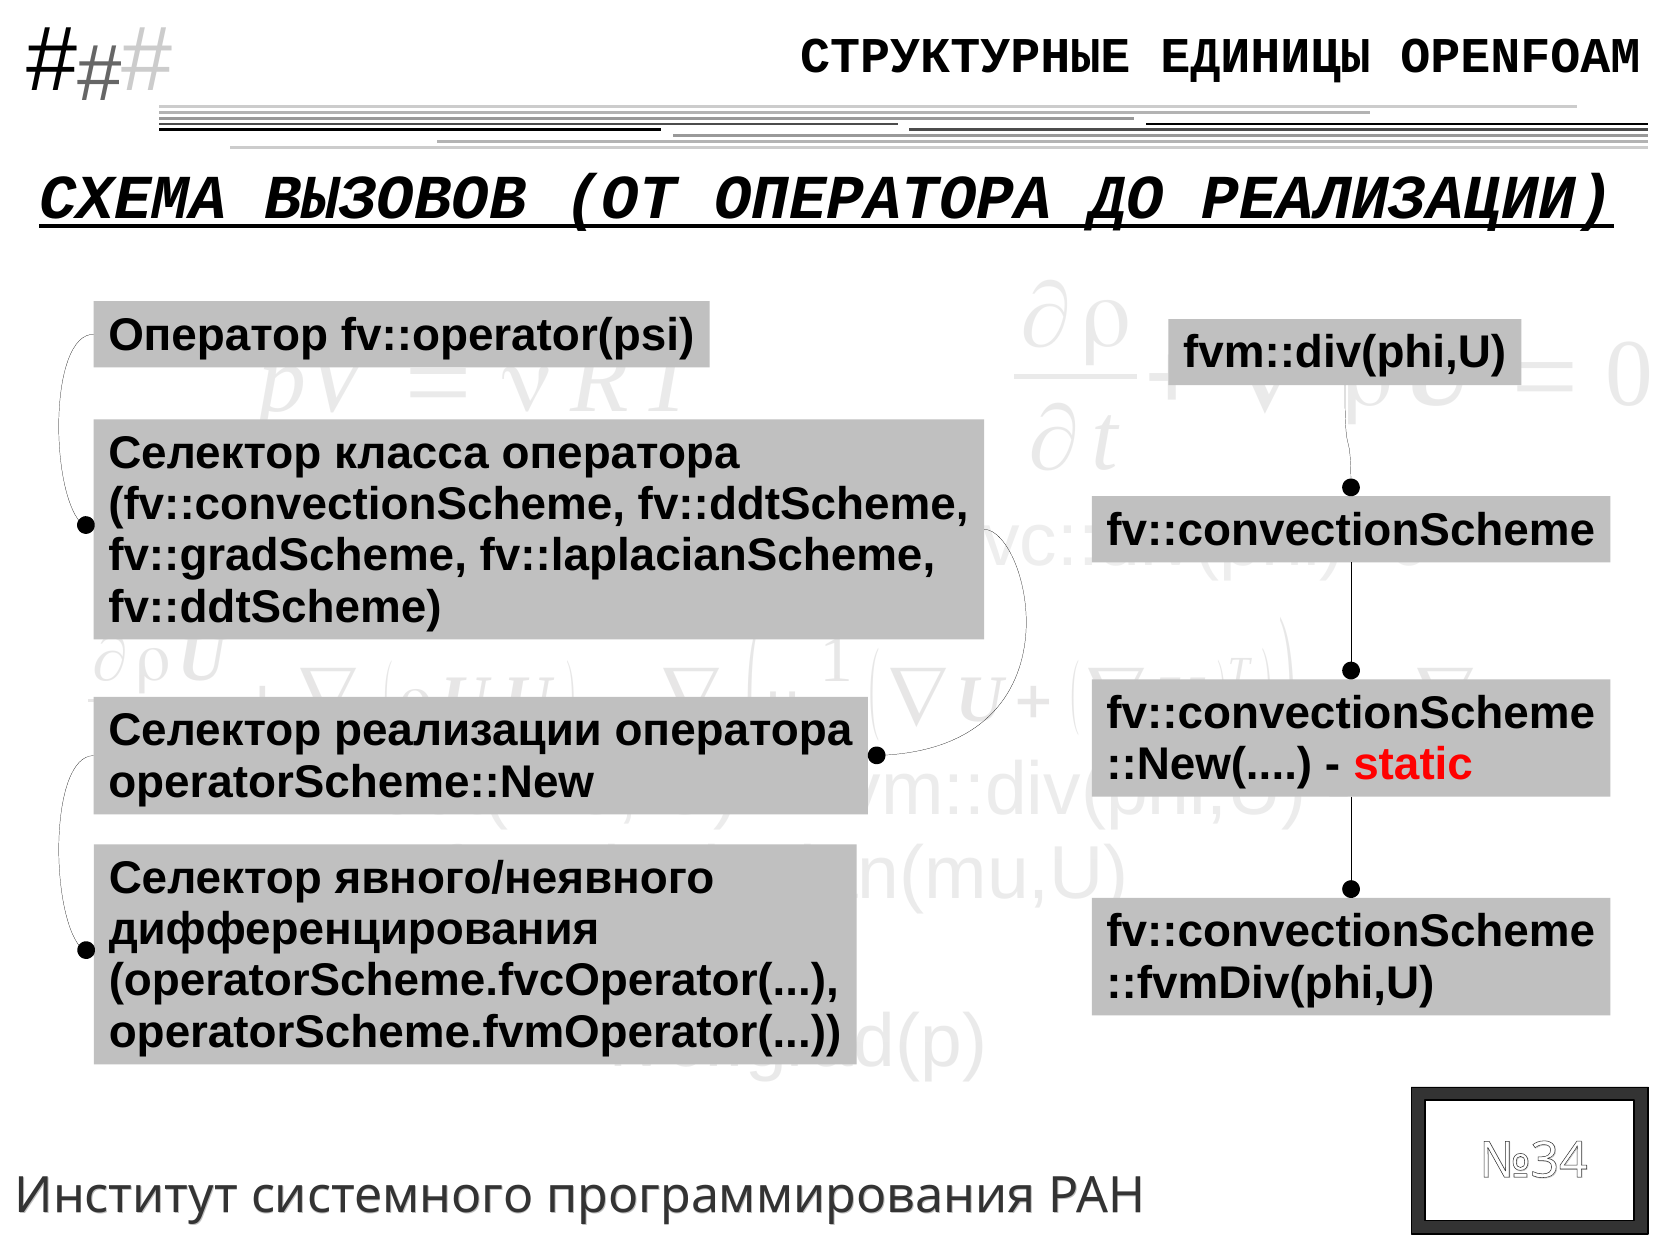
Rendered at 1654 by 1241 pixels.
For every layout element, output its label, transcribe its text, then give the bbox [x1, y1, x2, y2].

text_box fv::convectionScheme ::fvmDiv(phi,U) [1091, 897, 1610, 1016]
text_box Оператор fv::operator(psi) [93, 301, 710, 368]
text_box Селектор реализации оператора operatorScheme::New [93, 696, 868, 815]
title СХЕМА ВЫЗОВОВ (ОТ ОПЕРАТОРА ДО РЕАЛИЗАЦИИ) [0, 147, 1654, 257]
text_box fv::convectionScheme ::New(....) - static [1091, 679, 1610, 797]
text_box fvm::div(phi,U) [1168, 319, 1521, 386]
text_box fv::convectionScheme [1091, 496, 1610, 563]
text_box Селектор явного/неявного дифференцирования (operatorScheme.fvcOperator(...), operatorScheme.fvmOperator(...)) [93, 844, 857, 1065]
text_box Селектор класса оператора (fv::convectionScheme, fv::ddtScheme, fv::gradScheme, fv::laplacianScheme, fv::ddtScheme) [93, 419, 984, 640]
